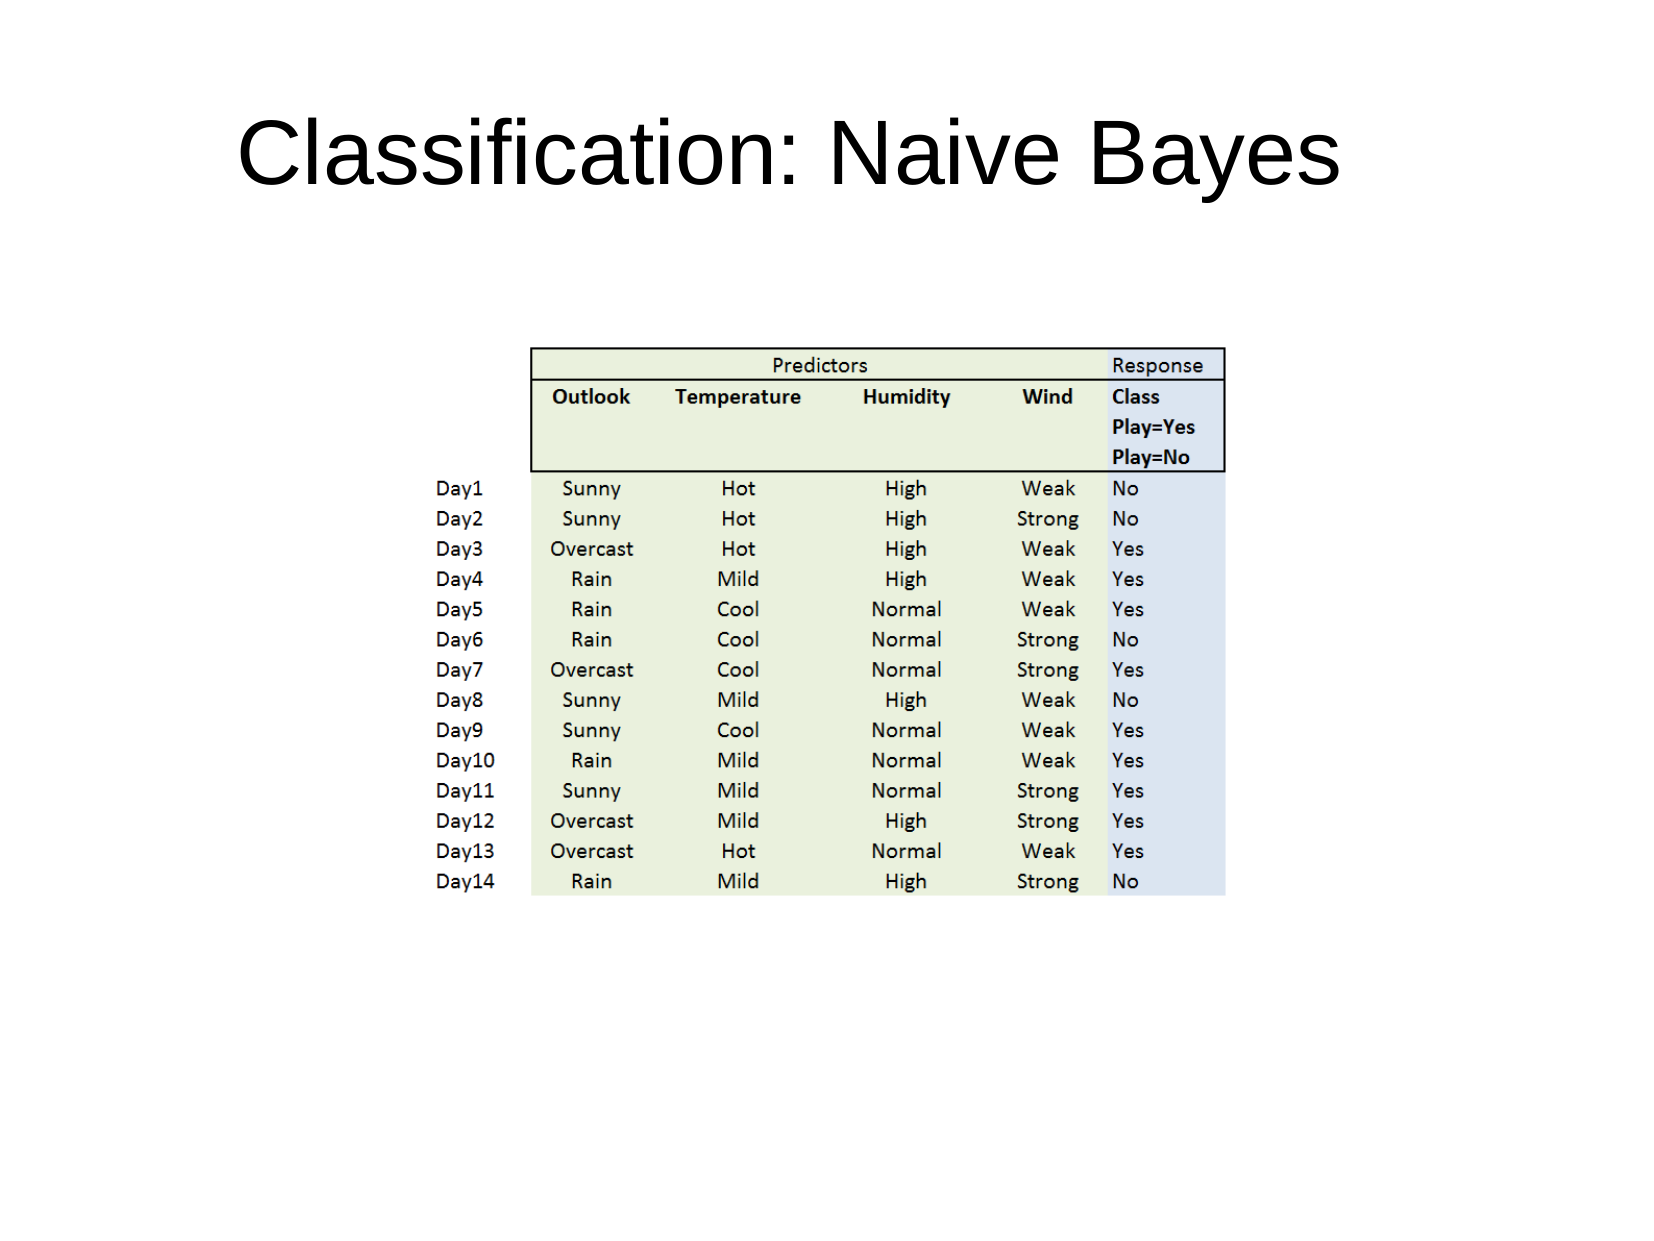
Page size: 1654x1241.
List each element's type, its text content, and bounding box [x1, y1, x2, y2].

picture [426, 338, 1236, 907]
title Classification: Naive Bayes [59, 49, 1548, 257]
